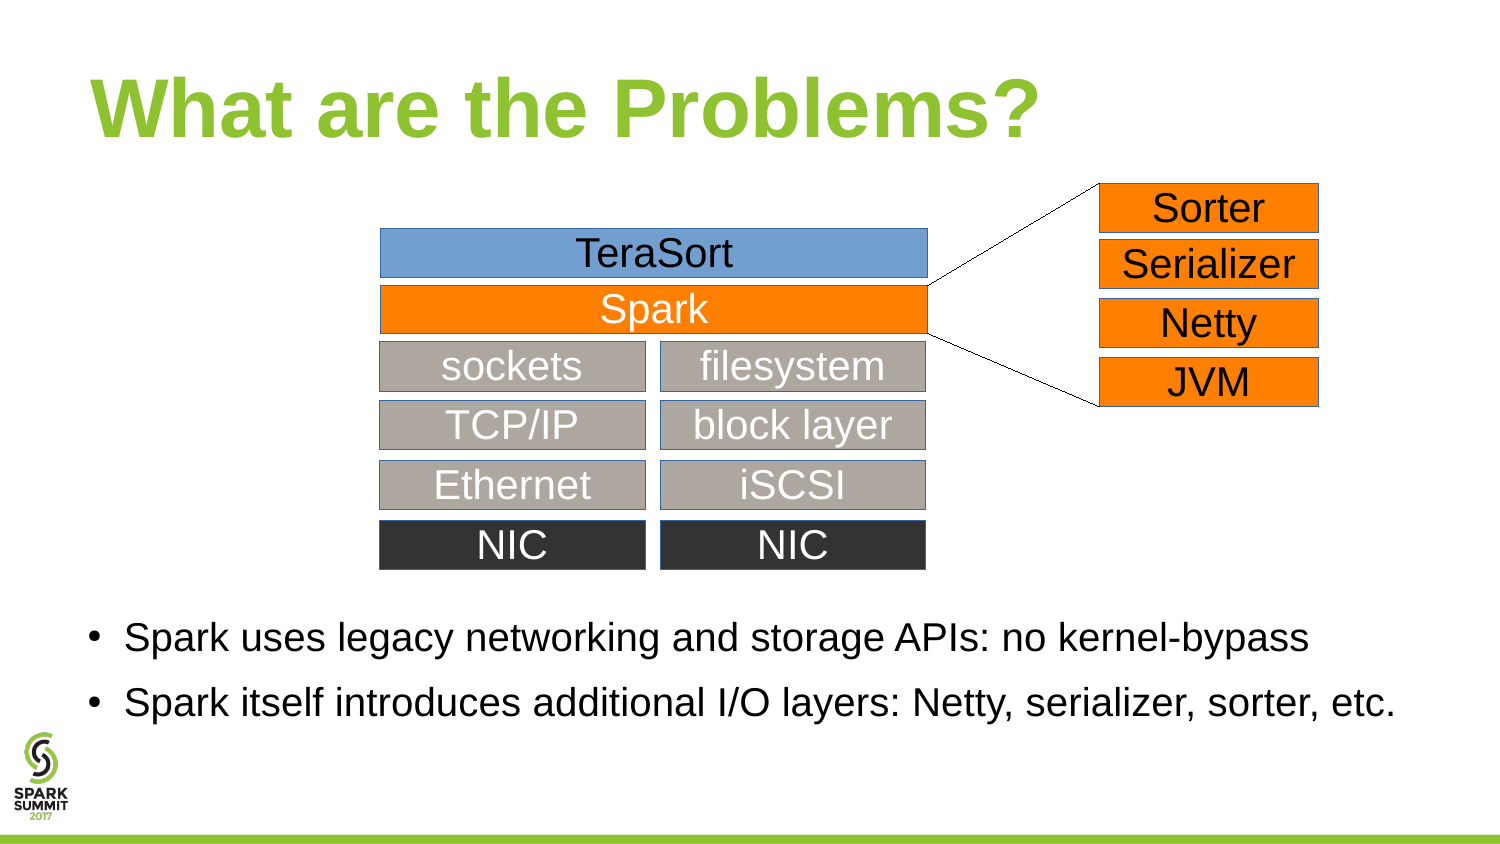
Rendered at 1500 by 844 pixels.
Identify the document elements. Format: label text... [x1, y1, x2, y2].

title What are the Problems? [75, 33, 1425, 175]
text_box Serializer [1099, 239, 1319, 289]
picture [13, 731, 69, 833]
text_box TeraSort [380, 228, 928, 278]
text_box sockets [379, 341, 646, 392]
text_box Sorter [1099, 183, 1319, 233]
text_box Netty [1099, 298, 1319, 348]
text_box Spark [380, 285, 928, 334]
text_box NIC [660, 520, 926, 570]
text_box filesystem [660, 341, 926, 392]
text_box TCP/IP [379, 400, 646, 450]
text_box block layer [660, 400, 926, 450]
text_box NIC [379, 520, 646, 570]
text_box iSCSI [660, 460, 926, 510]
text_box Ethernet [379, 460, 646, 510]
list Spark uses legacy networking and storage APIs: no kernel-bypass Spark itself introduces additional I/O layers: Netty, serializer, sorter, etc. [75, 615, 1425, 754]
text_box JVM [1099, 357, 1319, 407]
